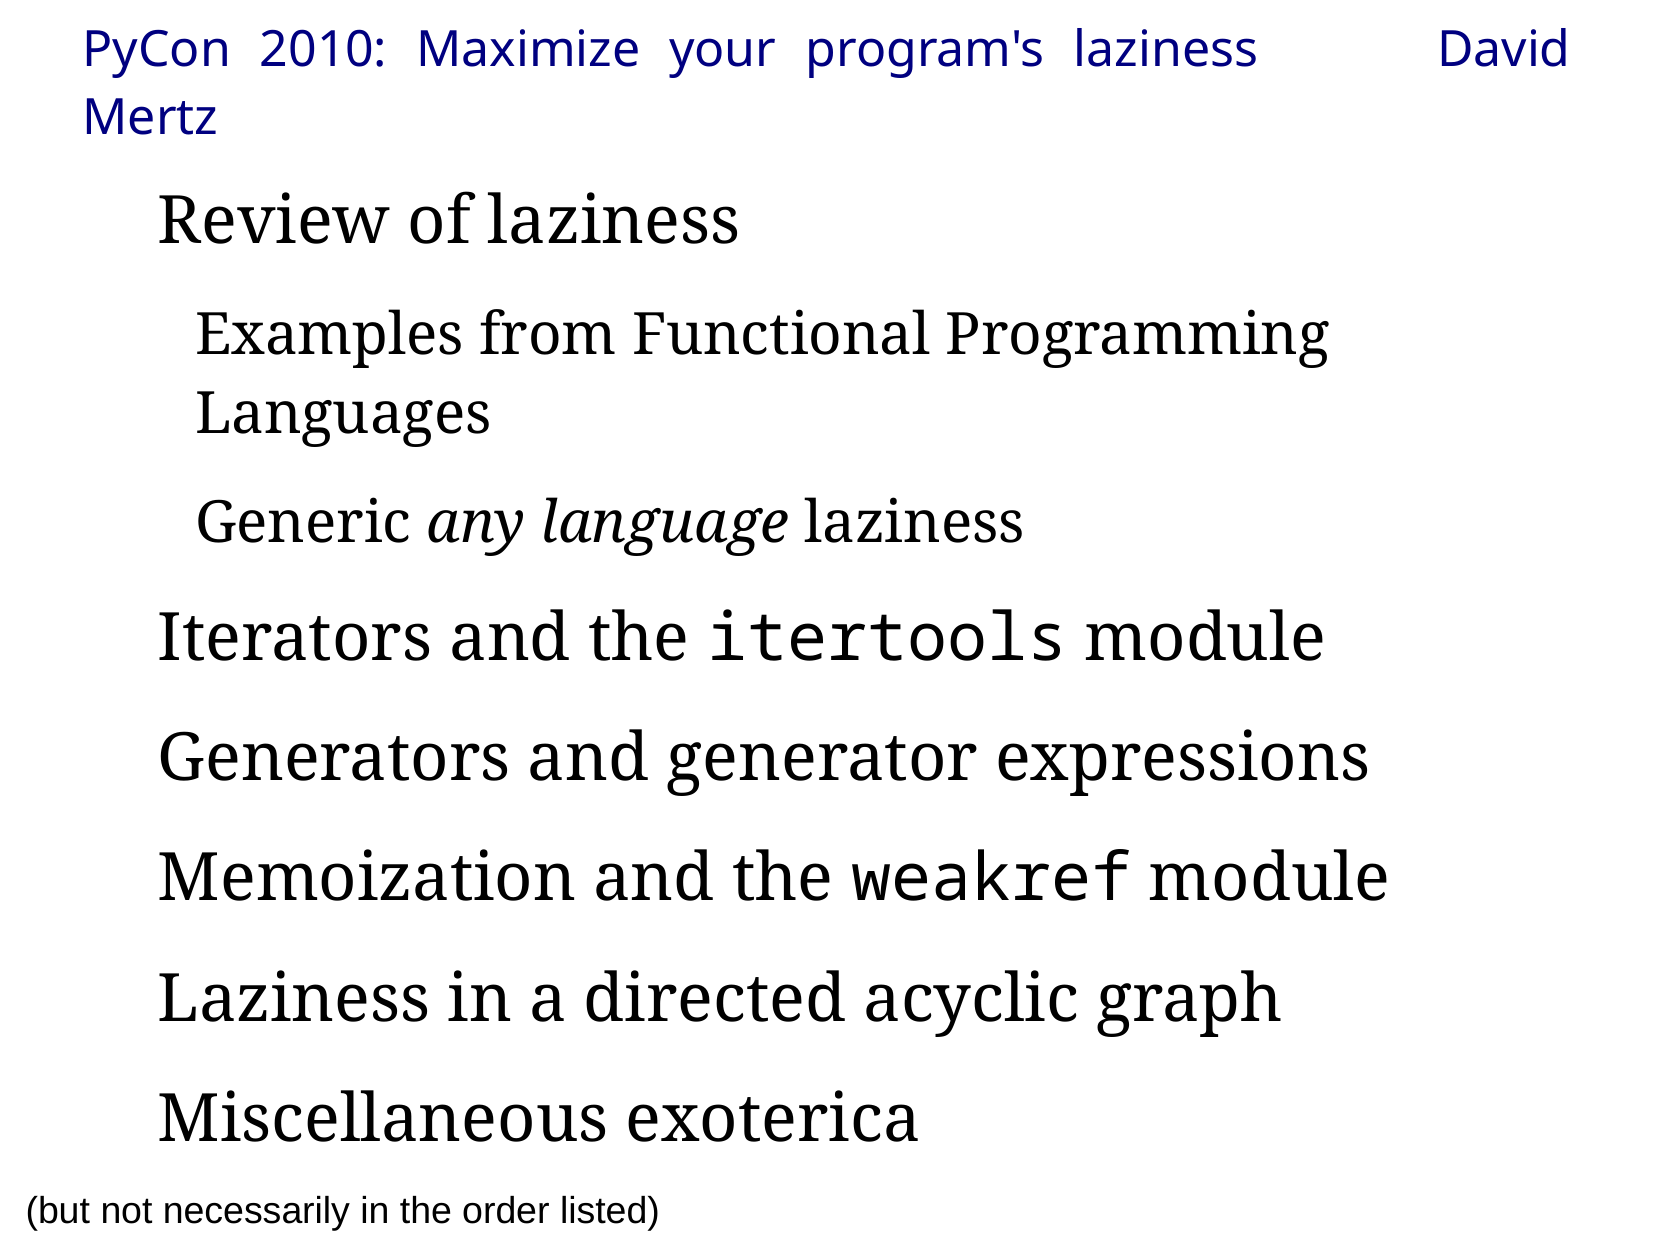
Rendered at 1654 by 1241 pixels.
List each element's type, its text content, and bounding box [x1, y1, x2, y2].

title PyCon 2010: Maximize your program's laziness David Mertz [82, 49, 1571, 113]
text_box (but not necessarily in the order listed) [10, 1182, 676, 1235]
list Review of laziness Examples from Functional Programming Languages Generic any language laziness Iterators and the itertools module Generators and generator expressions Memoization and the weakref module Laziness in a directed acyclic graph Miscellaneous exoterica [82, 171, 1571, 1013]
